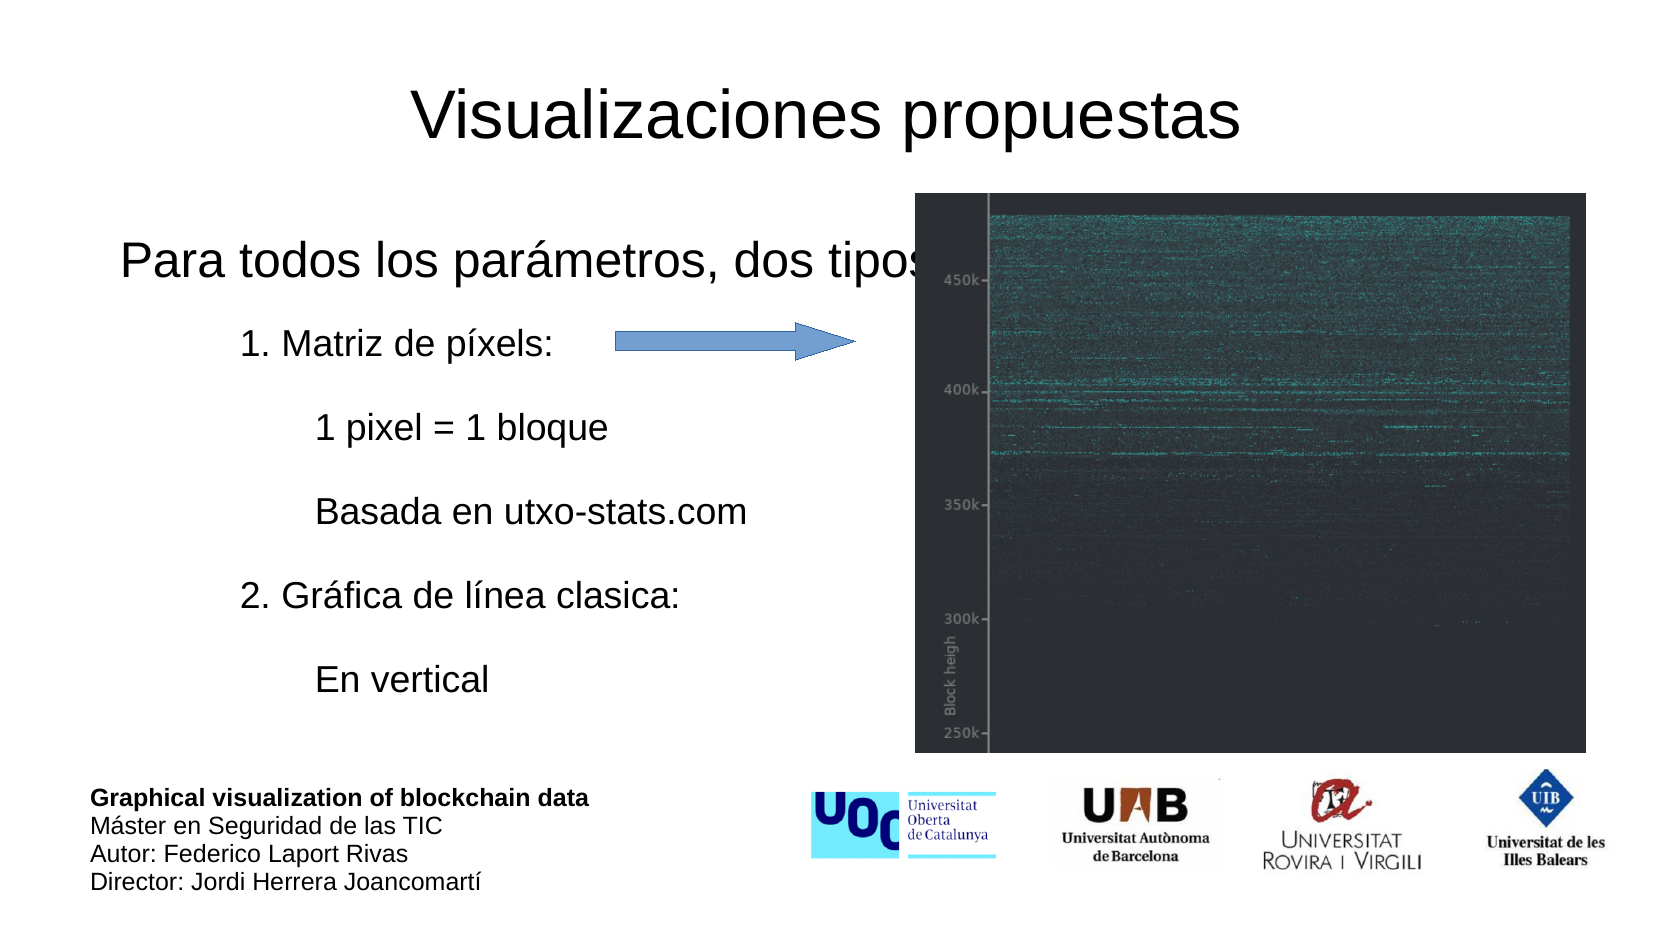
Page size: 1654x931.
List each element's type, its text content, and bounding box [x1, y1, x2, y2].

title Visualizaciones propuestas [82, 37, 1571, 193]
text_box [615, 322, 856, 361]
picture [788, 193, 1636, 901]
text_box Para todos los parámetros, dos tipos de visualización: [105, 225, 915, 338]
text_box 1. Matriz de píxels: 1 pixel = 1 bloque Basada en utxo-stats.com 2. Gráfica de línea clasica: En vertical [225, 315, 915, 750]
text_box Graphical visualization of blockchain data Máster en Seguridad de las TIC Autor: Federico Laport Rivas Director: Jordi Herrera Joancomartí [90, 783, 616, 896]
